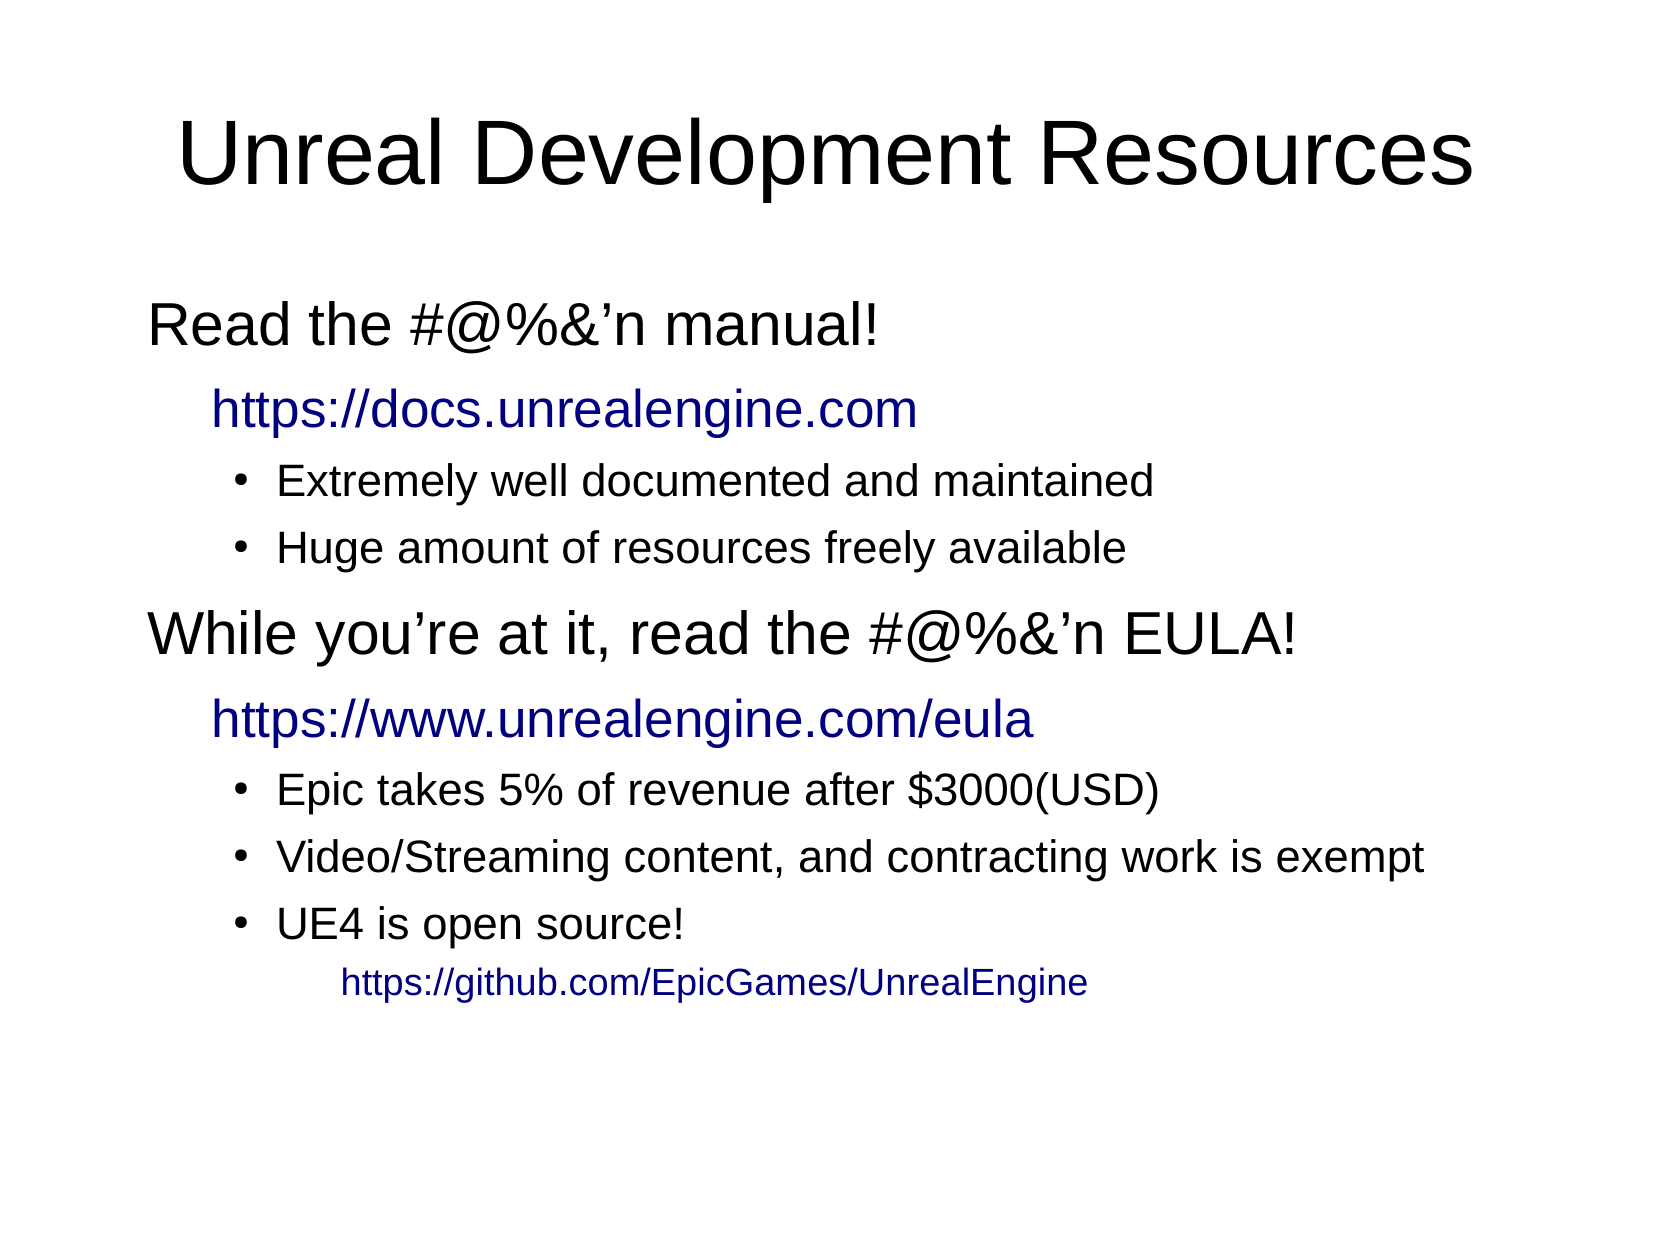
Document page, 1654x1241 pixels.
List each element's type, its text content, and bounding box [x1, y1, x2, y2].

title Unreal Development Resources [82, 49, 1571, 257]
list Read the #@%&’n manual! https://docs.unrealengine.com Extremely well documented and maintained Huge amount of resources freely available While you’re at it, read the #@%&’n EULA! https://www.unrealengine.com/eula Epic takes 5% of revenue after $3000(USD) Video/Streaming content, and contracting work is exempt UE4 is open source! https://github.com/EpicGames/UnrealEngine [82, 290, 1571, 1010]
